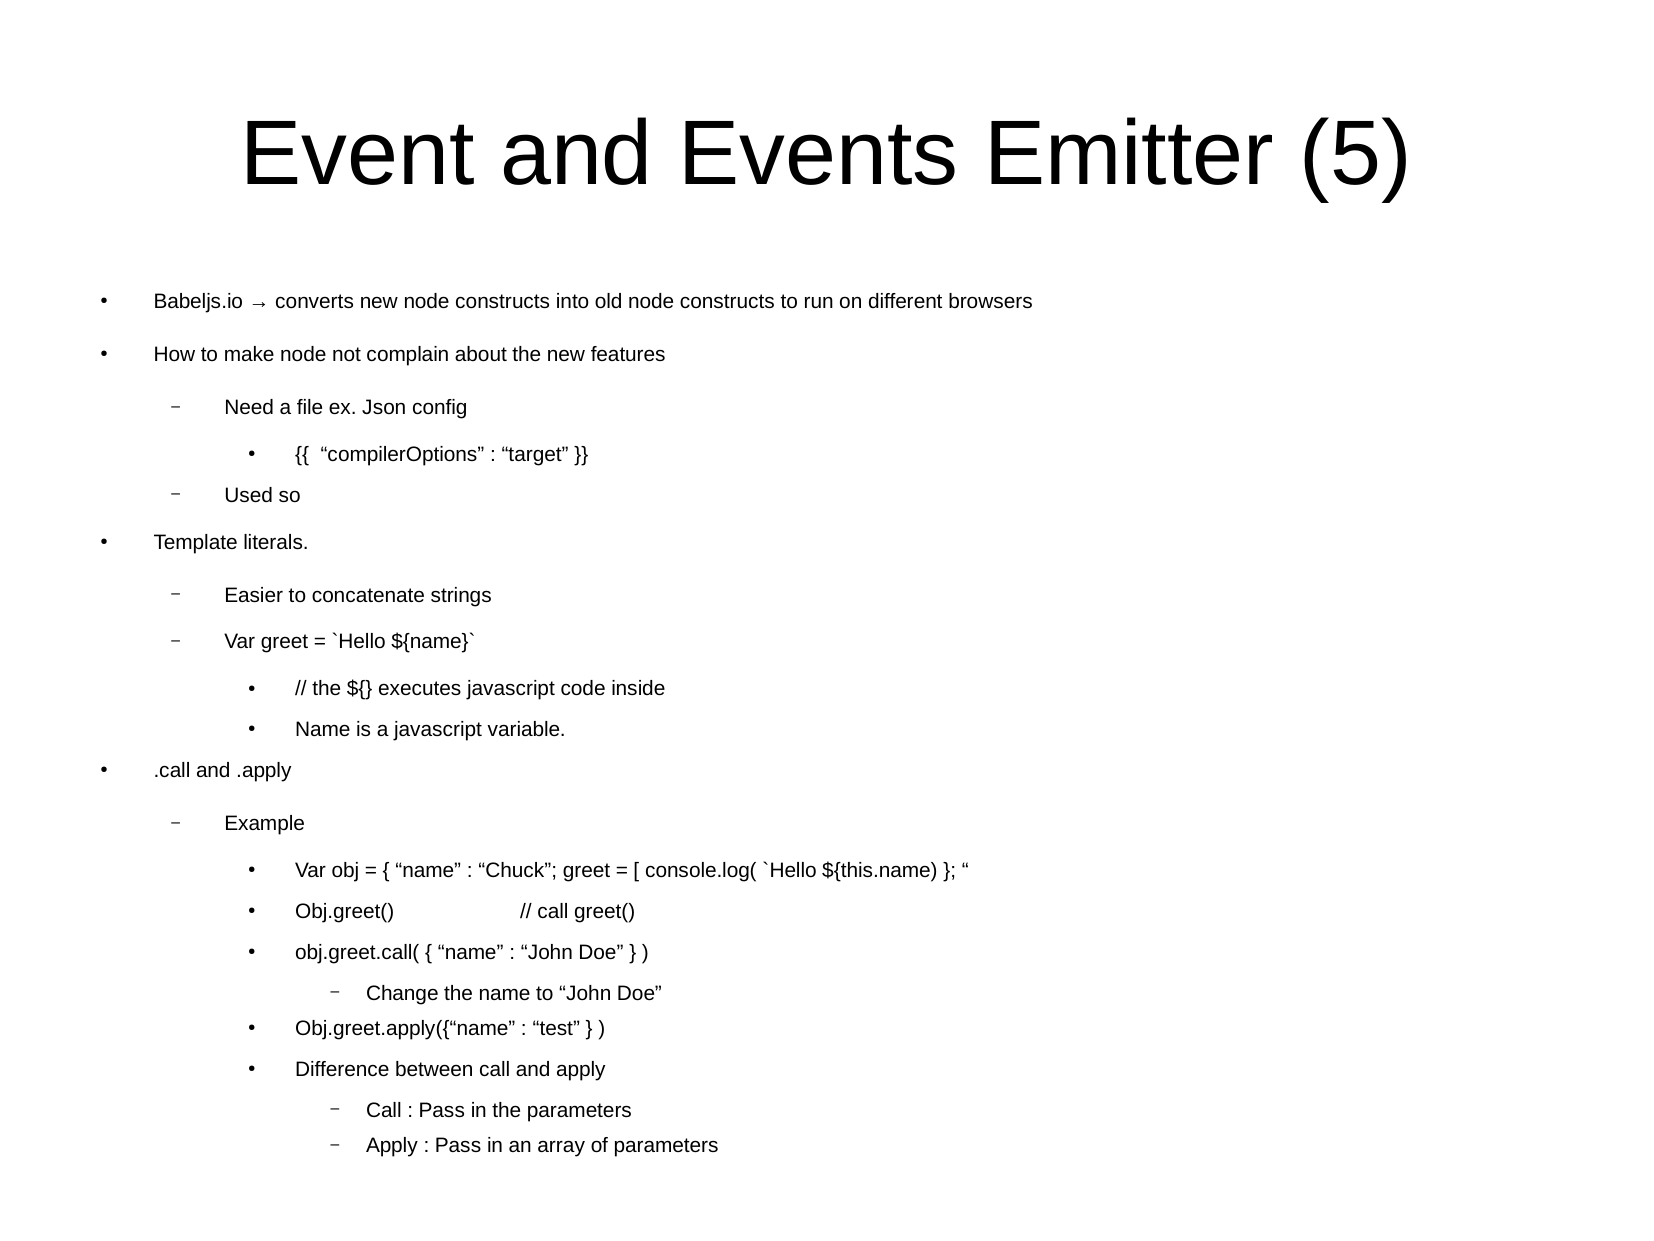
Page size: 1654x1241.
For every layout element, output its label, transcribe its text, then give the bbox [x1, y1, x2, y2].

list Babeljs.io → converts new node constructs into old node constructs to run on different browsers How to make node not complain about the new features Need a file ex. Json config {{ “compilerOptions” : “target” }} Used so Template literals. Easier to concatenate strings Var greet = `Hello ${name}` // the ${} executes javascript code inside Name is a javascript variable. .call and .apply Example Var obj = { “name” : “Chuck”; greet = [ console.log( `Hello ${this.name) }; “ Obj.greet() // call greet() obj.greet.call( { “name” : “John Doe” } ) Change the name to “John Doe” Obj.greet.apply({“name” : “test” } ) Difference between call and apply Call : Pass in the parameters Apply : Pass in an array of parameters [82, 290, 1571, 1216]
title Event and Events Emitter (5) [82, 49, 1571, 257]
